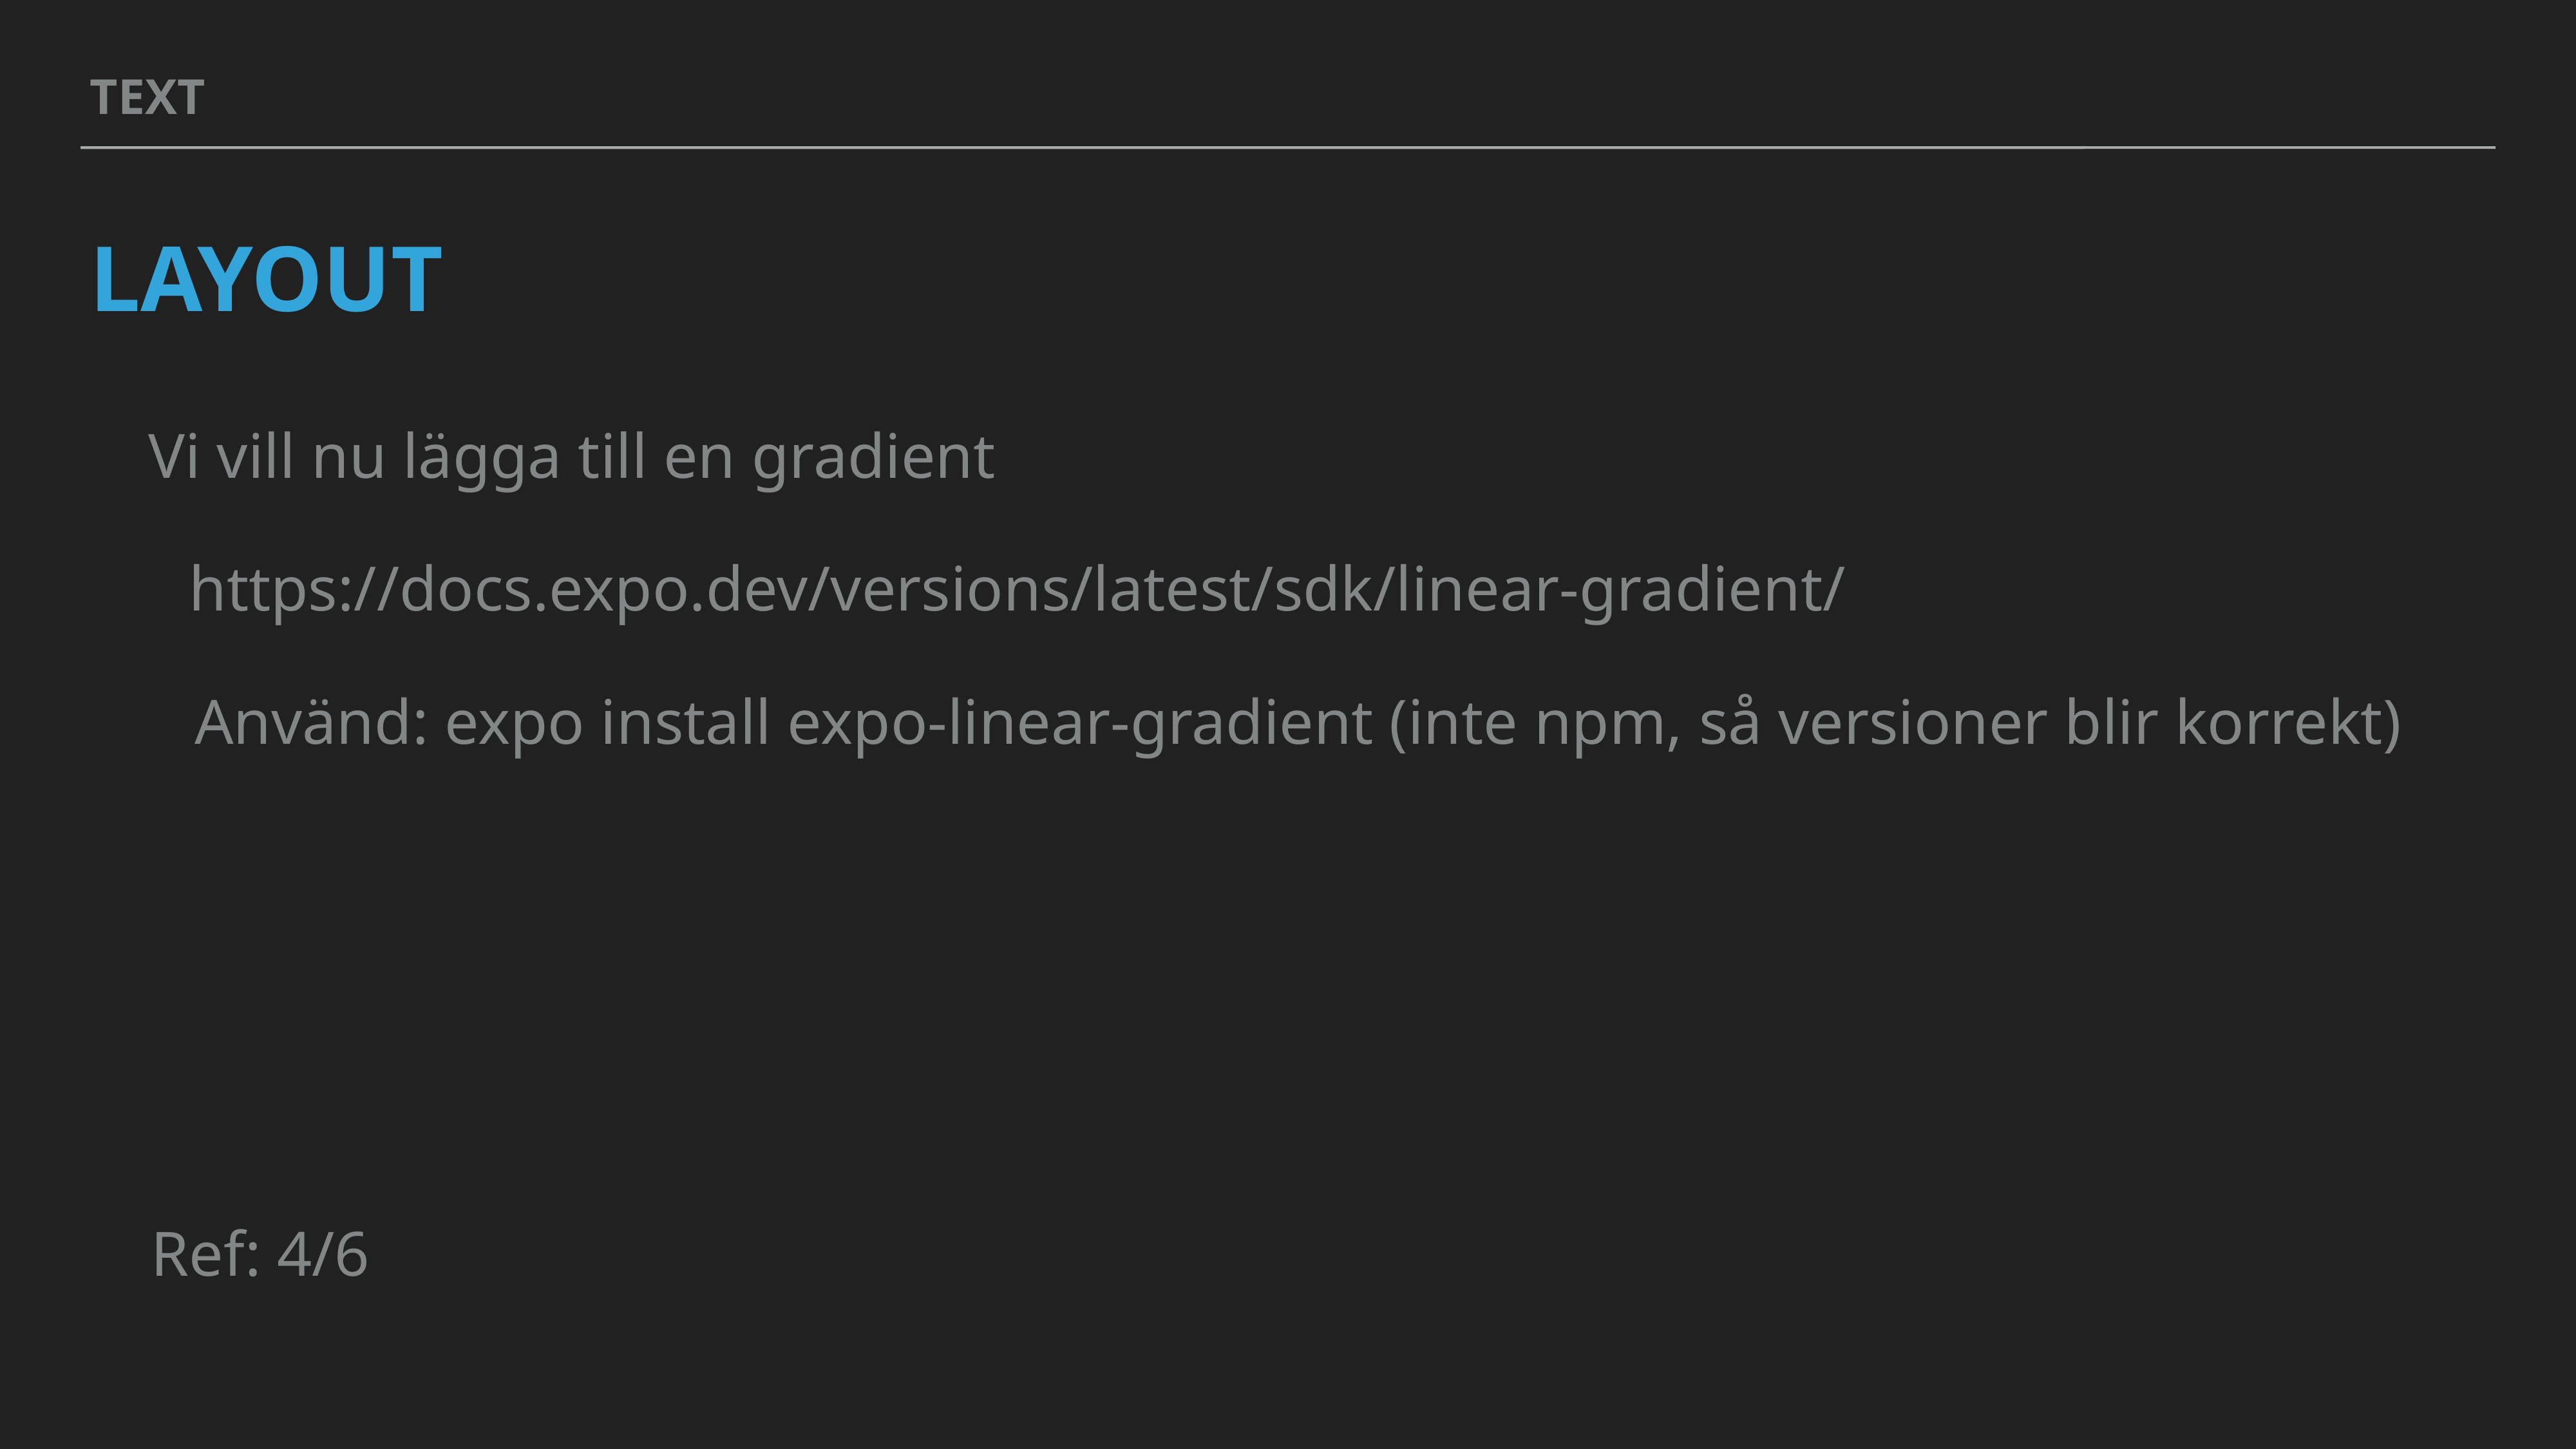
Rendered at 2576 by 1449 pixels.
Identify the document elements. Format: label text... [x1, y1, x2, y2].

text_box Vi vill nu lägga till en gradient https://docs.expo.dev/versions/latest/sdk/linear-gradient/ Använd: expo install expo-linear-gradient (inte npm, så versioner blir korrekt) Ref: 4/6 [77, 408, 2492, 1315]
text_box Layout [80, 228, 2496, 336]
